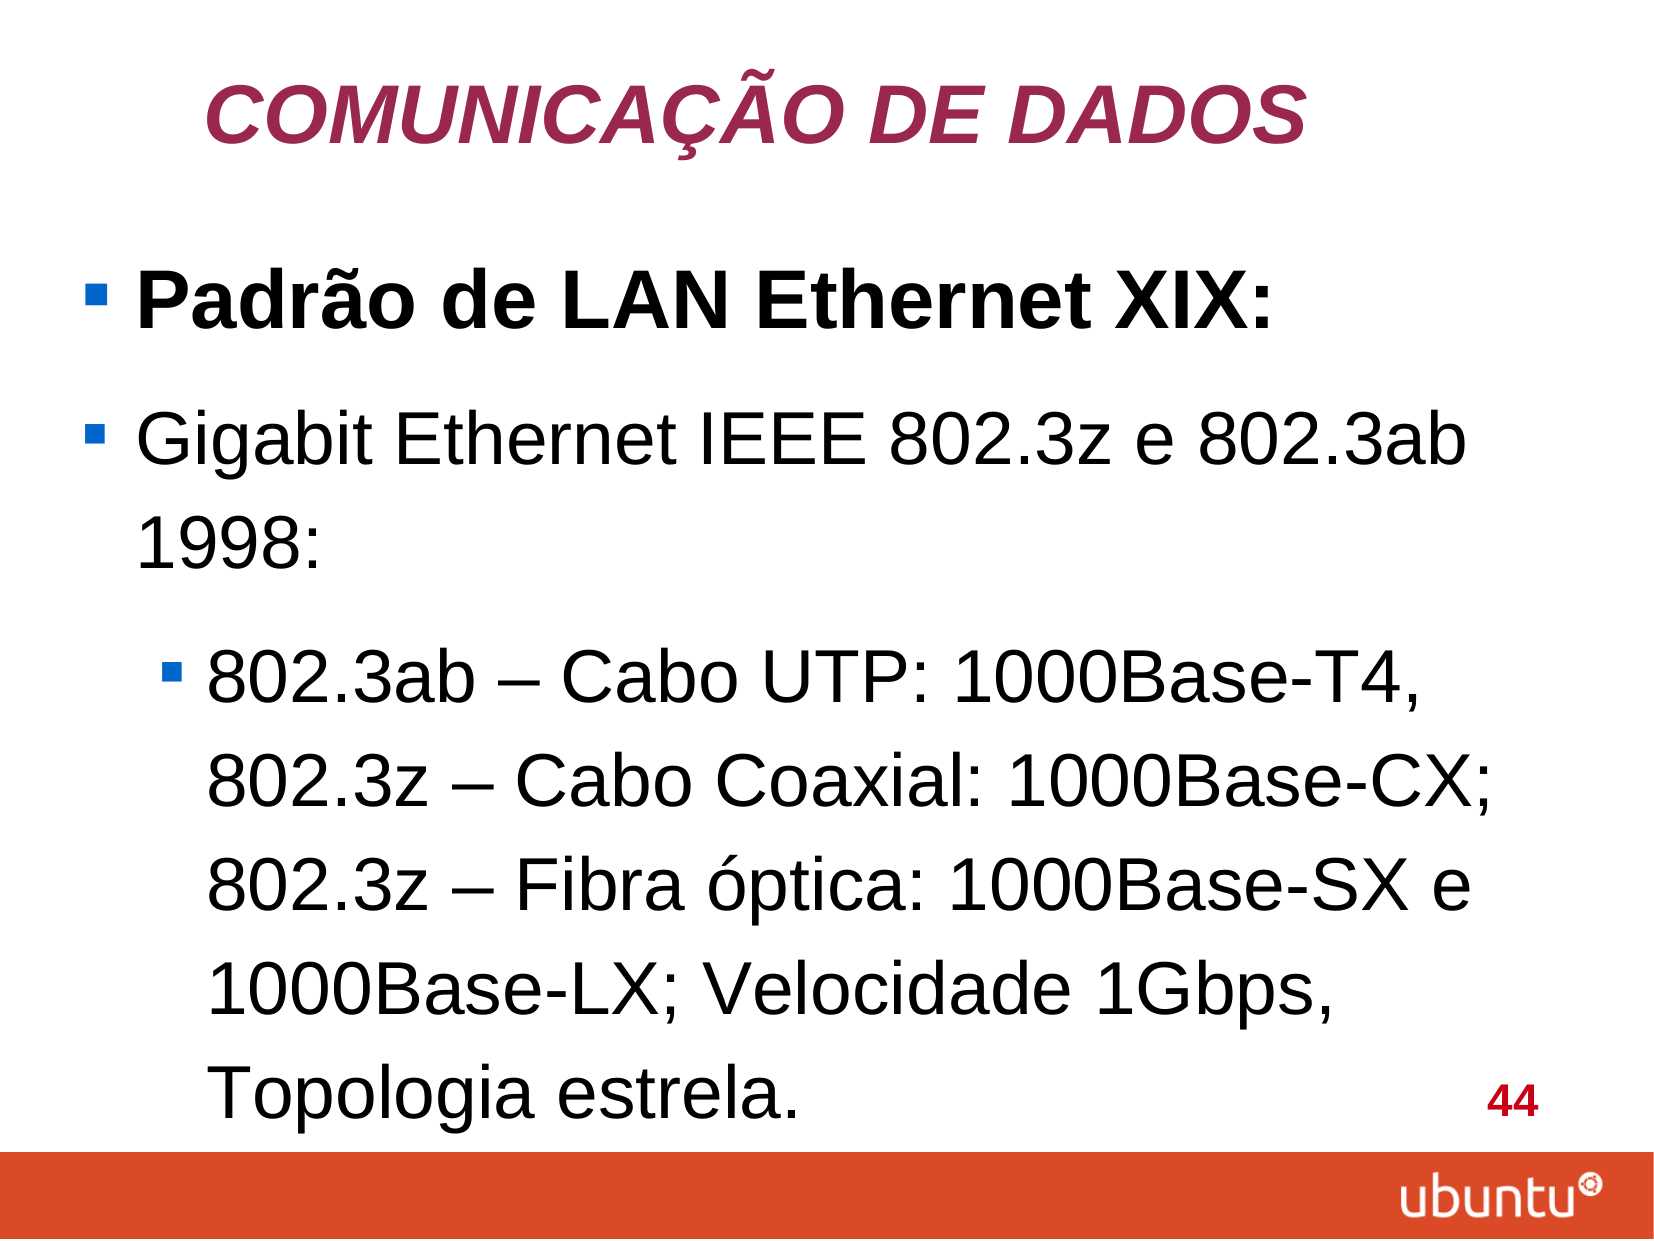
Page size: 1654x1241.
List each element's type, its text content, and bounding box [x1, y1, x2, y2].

text_box <number> [1473, 1063, 1654, 1134]
picture [0, 1152, 1654, 1239]
title COMUNICAÇÃO DE DADOS [11, 7, 1500, 200]
list Padrão de LAN Ethernet XIX: Gigabit Ethernet IEEE 802.3z e 802.3ab 1998: 802.3ab – Cabo UTP: 1000Base-T4, 802.3z – Cabo Coaxial: 1000Base-CX; 802.3z – Fibra óptica: 1000Base-SX e 1000Base-LX; Velocidade 1Gbps, Topologia estrela. [64, 231, 1553, 1135]
